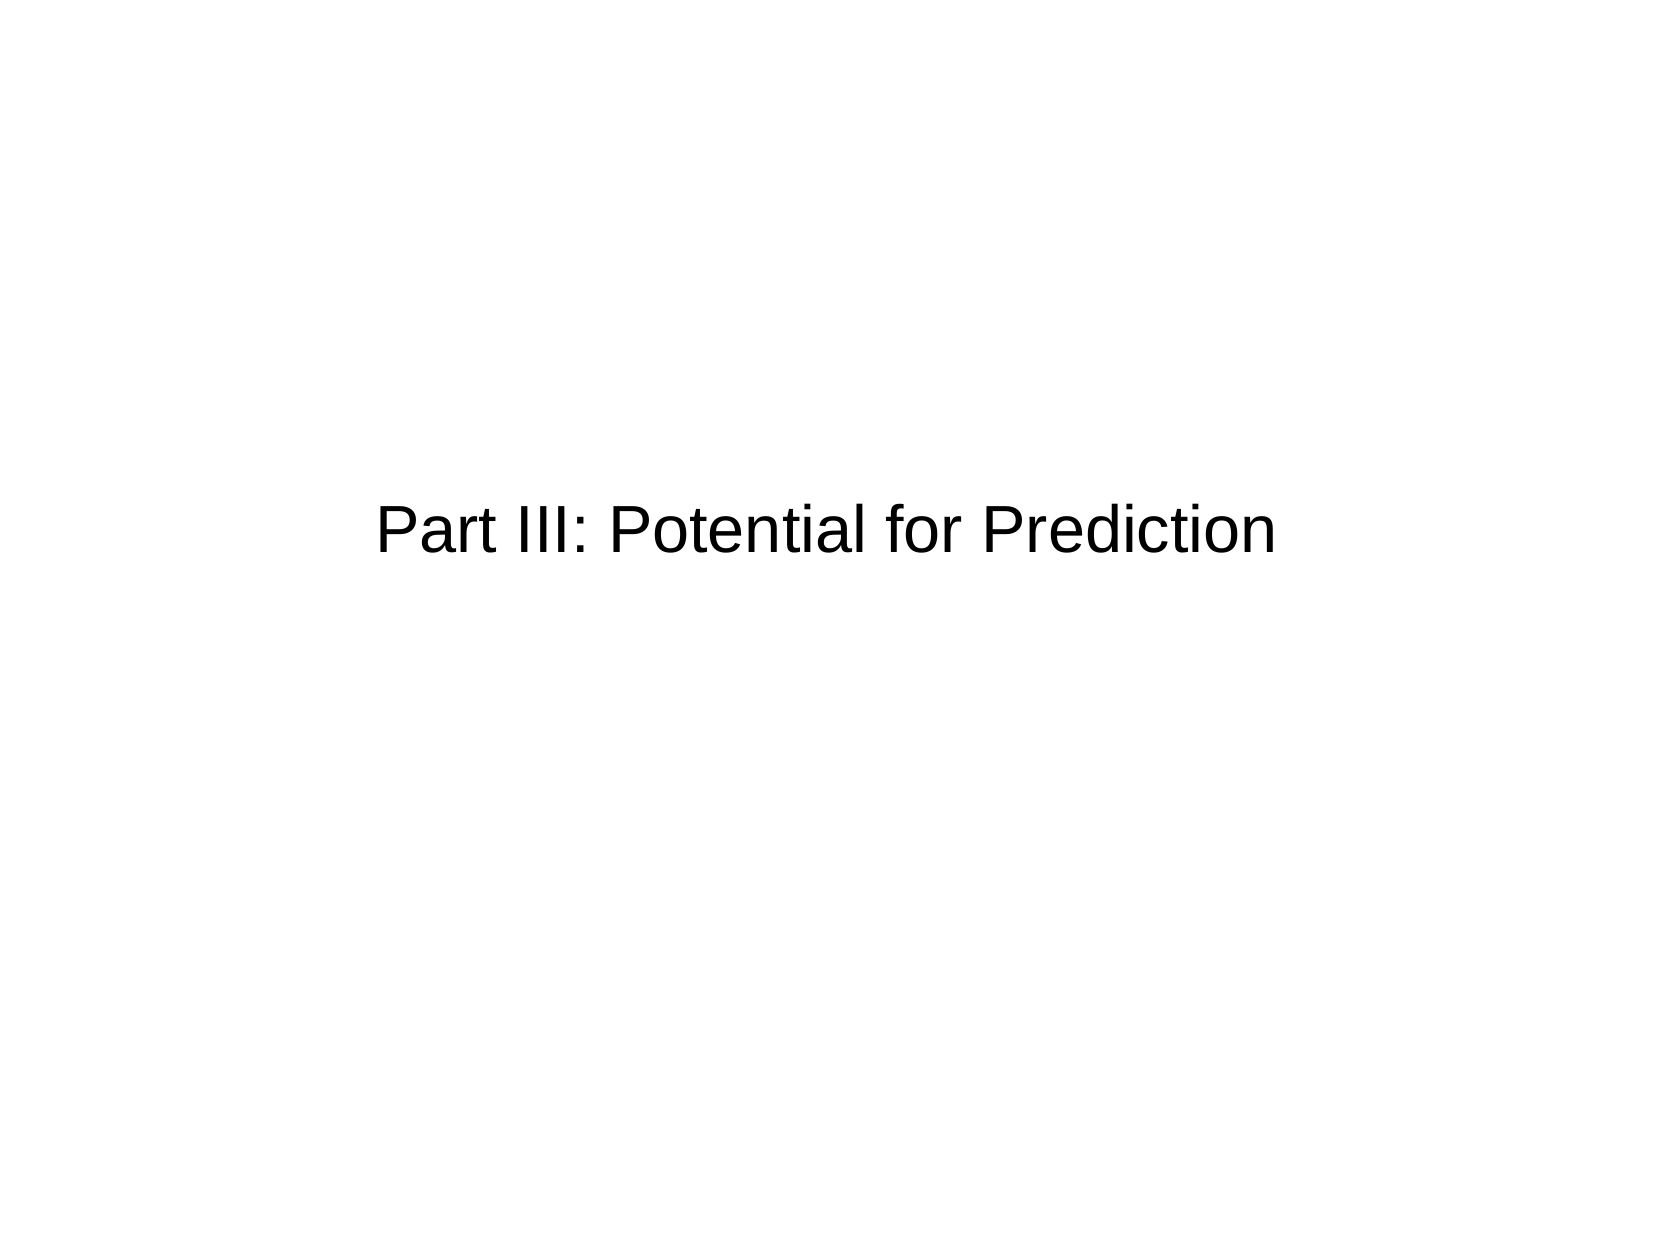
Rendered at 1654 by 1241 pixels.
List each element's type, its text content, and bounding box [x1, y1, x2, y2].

subtitle Part III: Potential for Prediction [82, 49, 1571, 1010]
